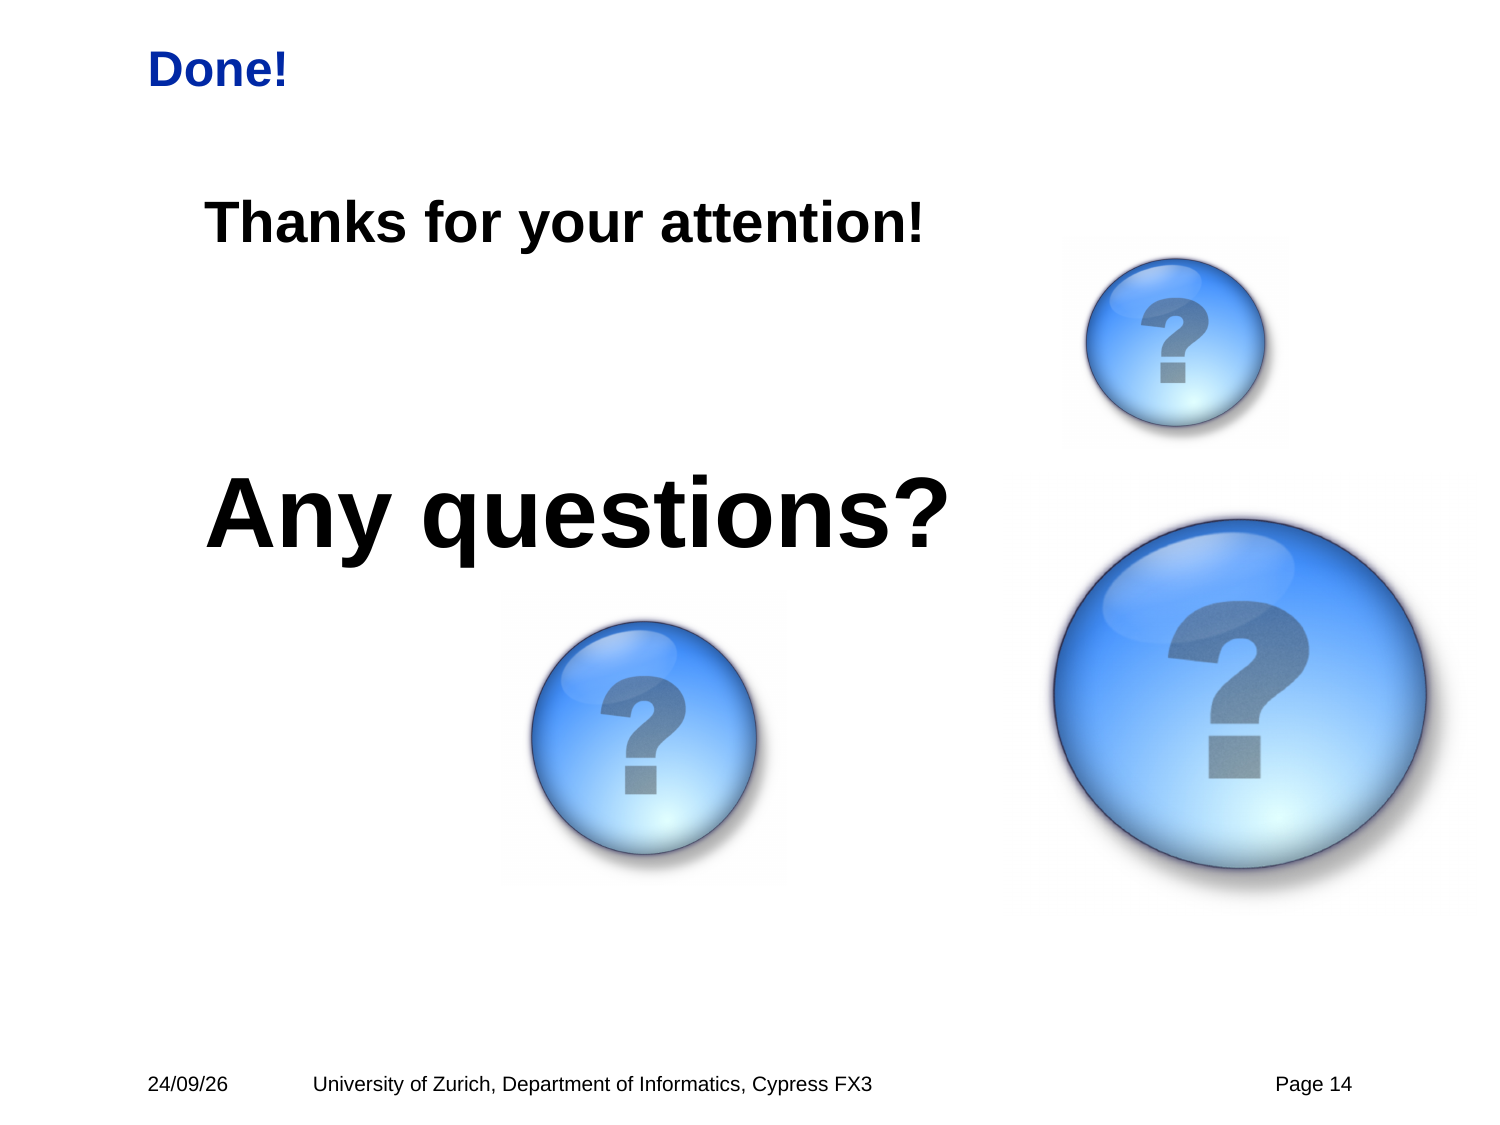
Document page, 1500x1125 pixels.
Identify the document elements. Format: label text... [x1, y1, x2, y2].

list Thanks for your attention! Any questions? [147, 184, 1353, 1000]
picture [1062, 236, 1289, 449]
picture [501, 590, 787, 886]
title Done! [147, 31, 1353, 137]
picture [1003, 472, 1477, 916]
